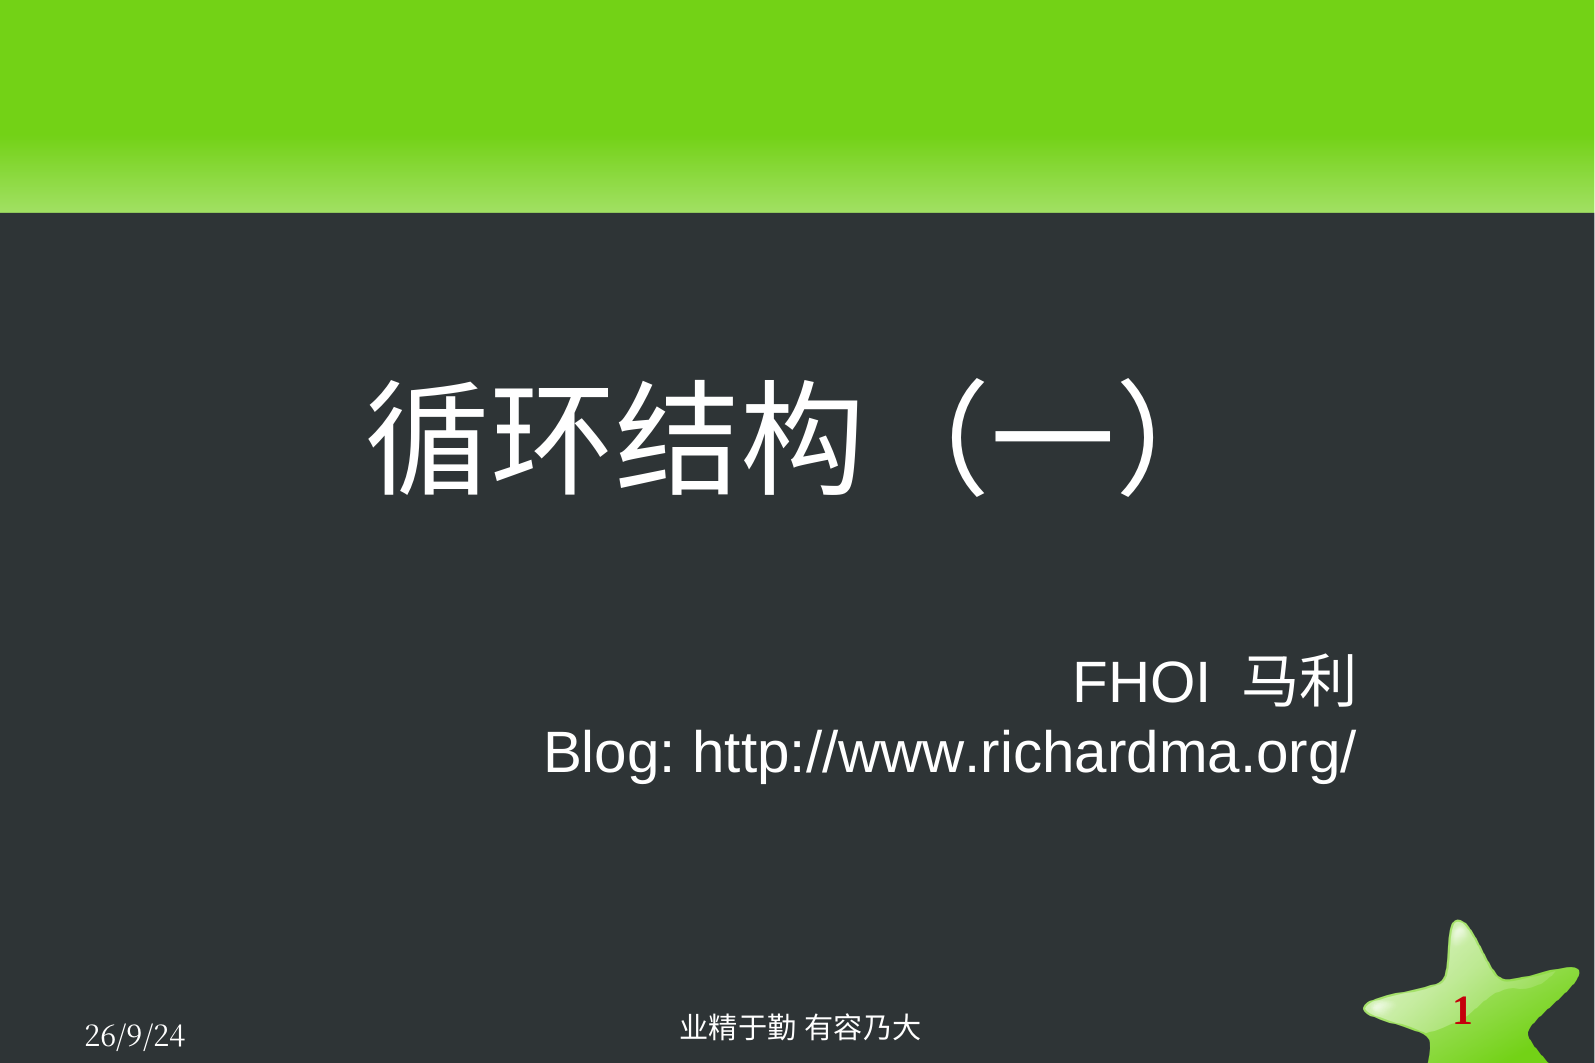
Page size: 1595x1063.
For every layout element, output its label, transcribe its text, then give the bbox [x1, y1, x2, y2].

text_box FHOI 马利 Blog: http://www.richardma.org/ [199, 632, 1373, 781]
picture [0, 0, 1595, 1063]
title 循环结构（一） [85, 354, 1521, 520]
